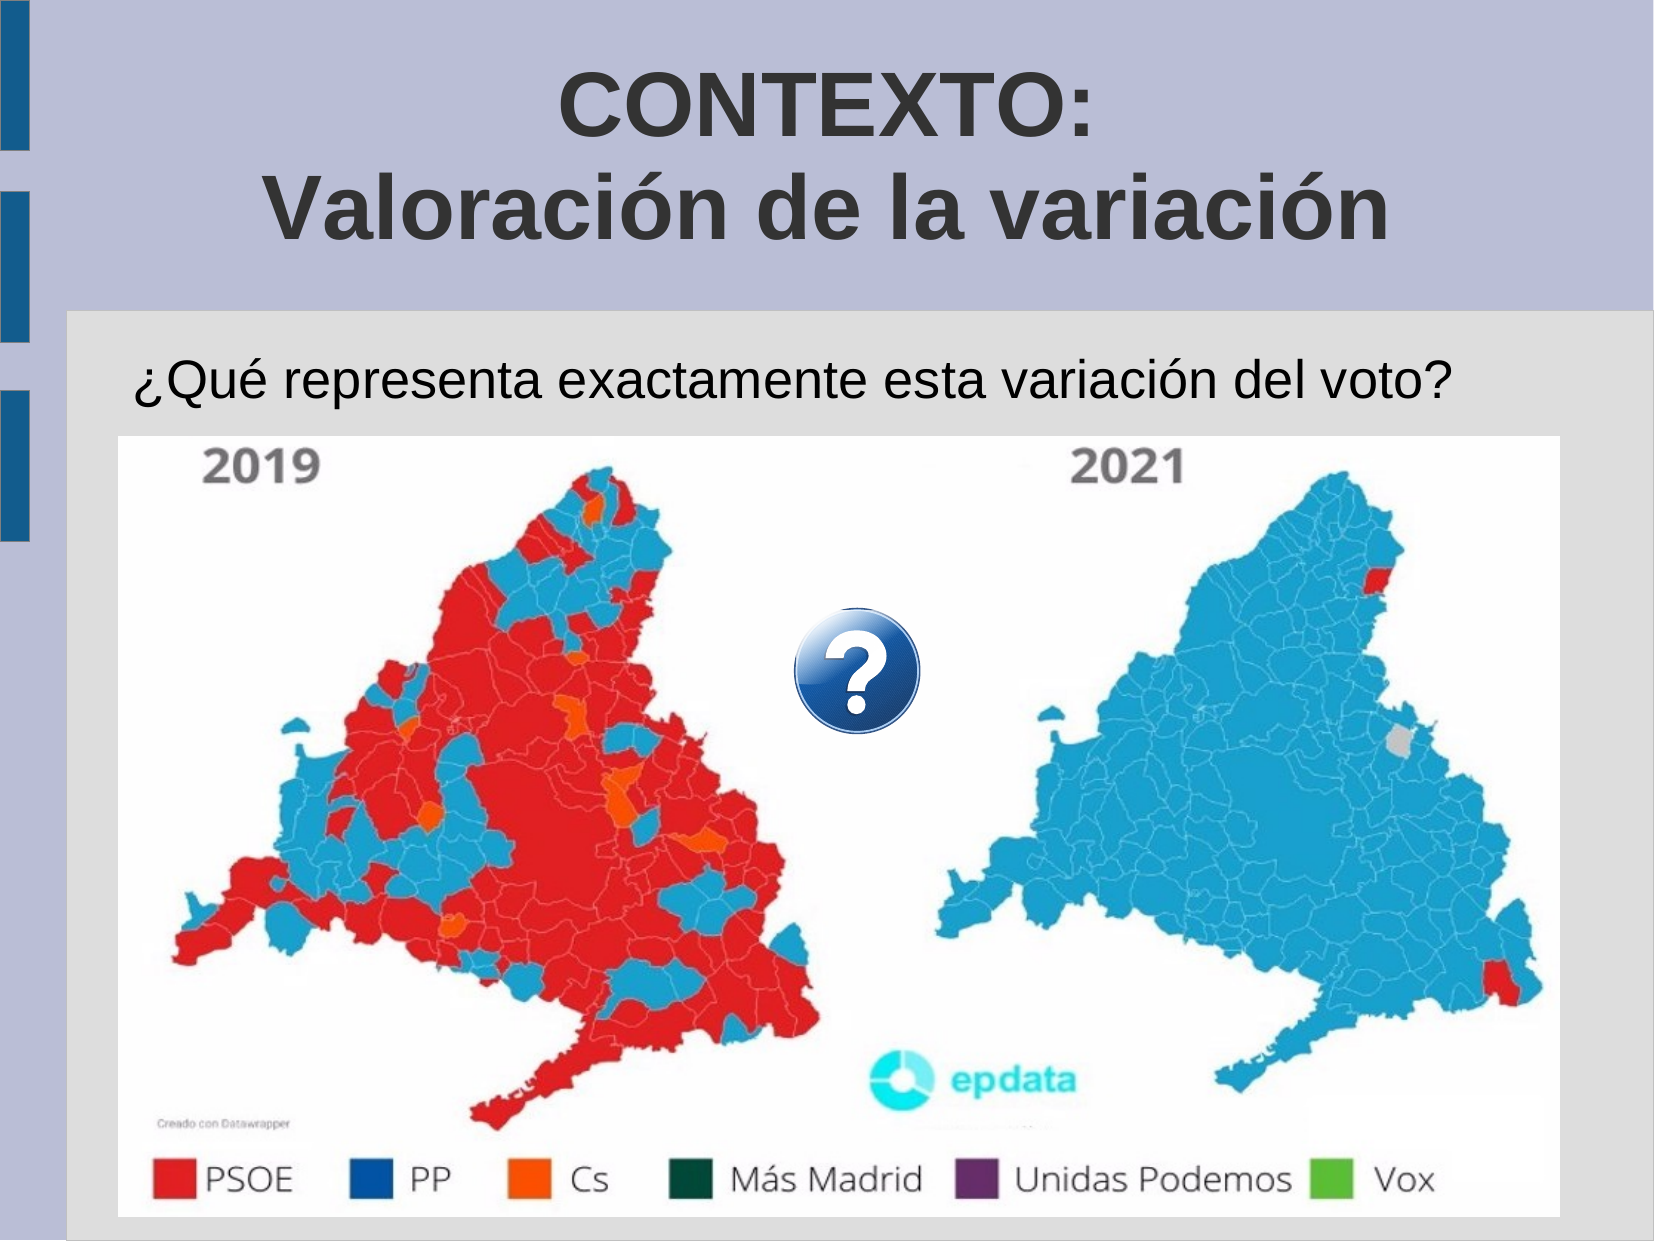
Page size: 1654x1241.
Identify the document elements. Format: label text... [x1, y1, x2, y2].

picture [118, 436, 1560, 1217]
title CONTEXTO: Valoración de la variación [121, 52, 1534, 260]
text_box ¿Qué representa exactamente esta variación del voto? [118, 342, 1548, 424]
